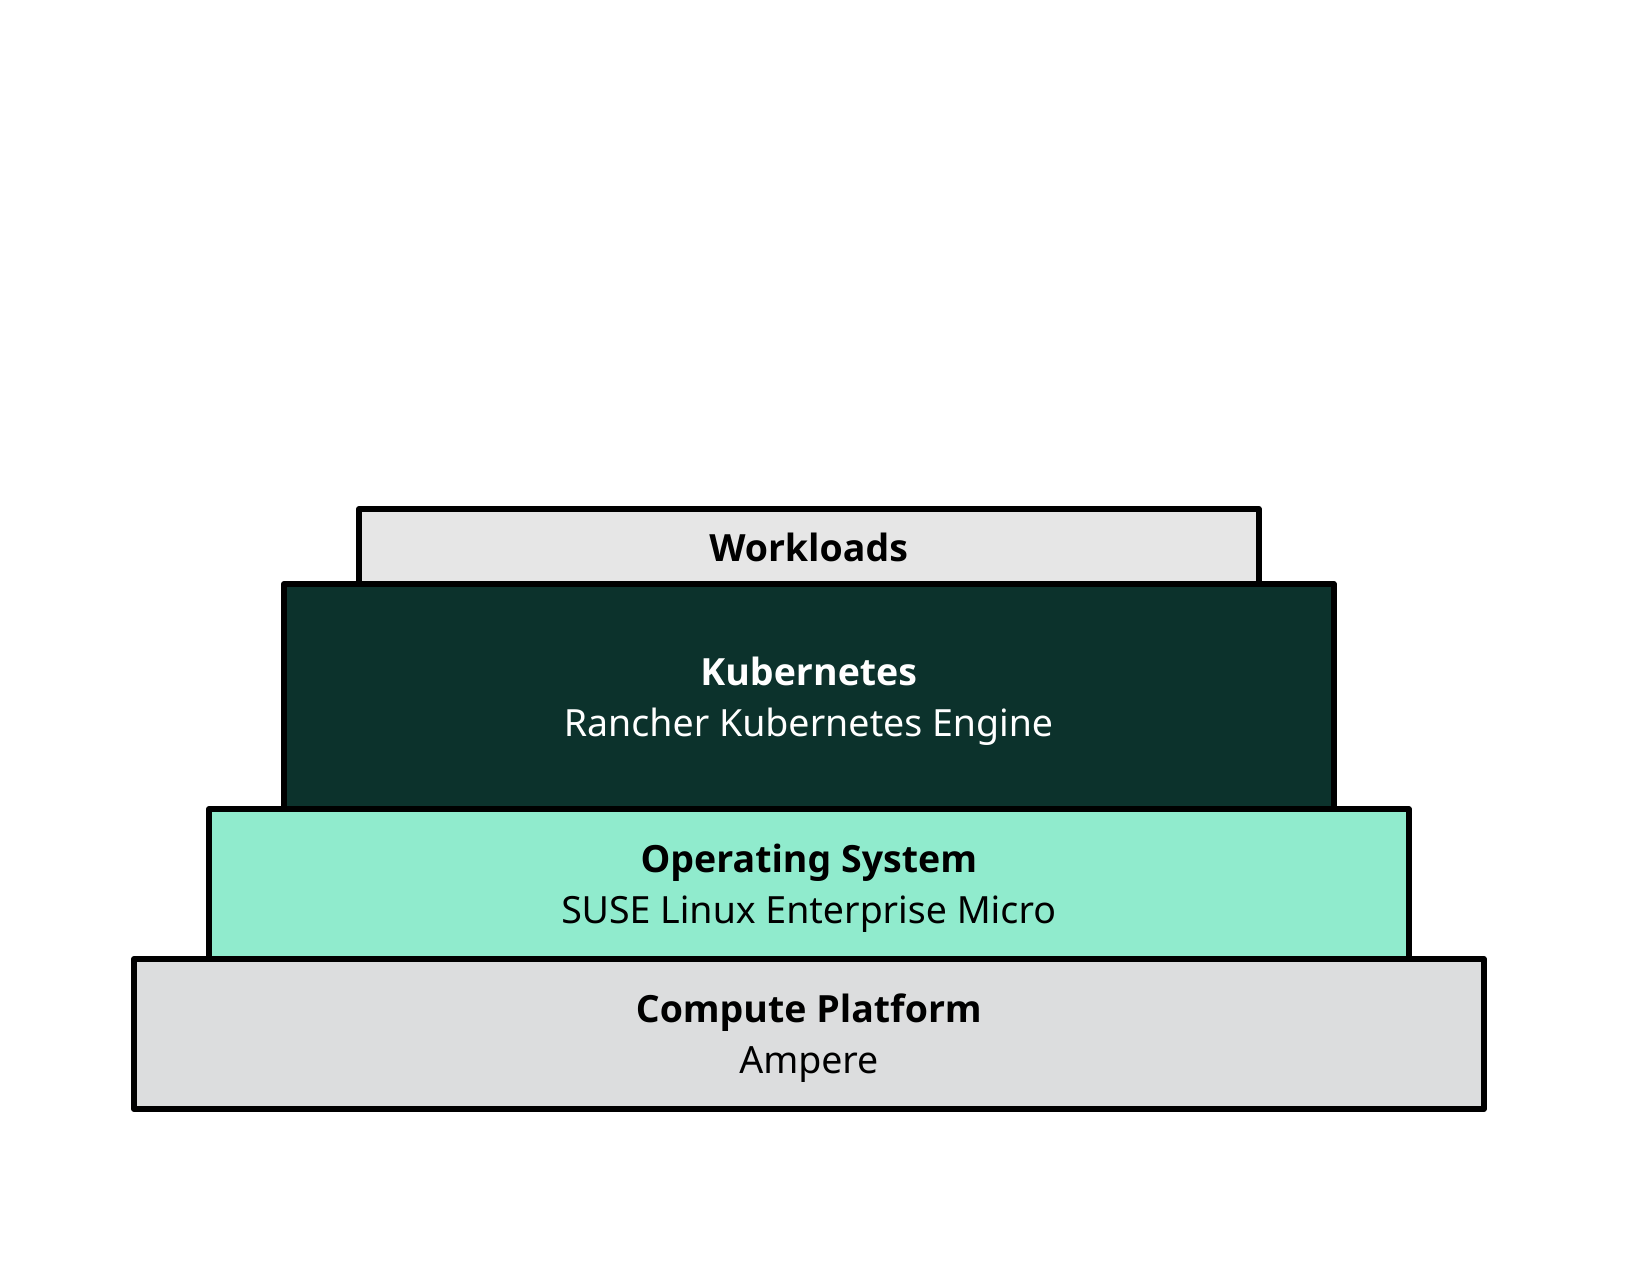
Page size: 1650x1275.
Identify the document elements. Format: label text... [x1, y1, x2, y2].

text_box Workloads [358, 508, 1259, 584]
text_box Compute Platform Ampere [133, 958, 1484, 1109]
text_box Kubernetes Rancher Kubernetes Engine [283, 583, 1334, 809]
text_box Operating System SUSE Linux Enterprise Micro [208, 809, 1409, 960]
